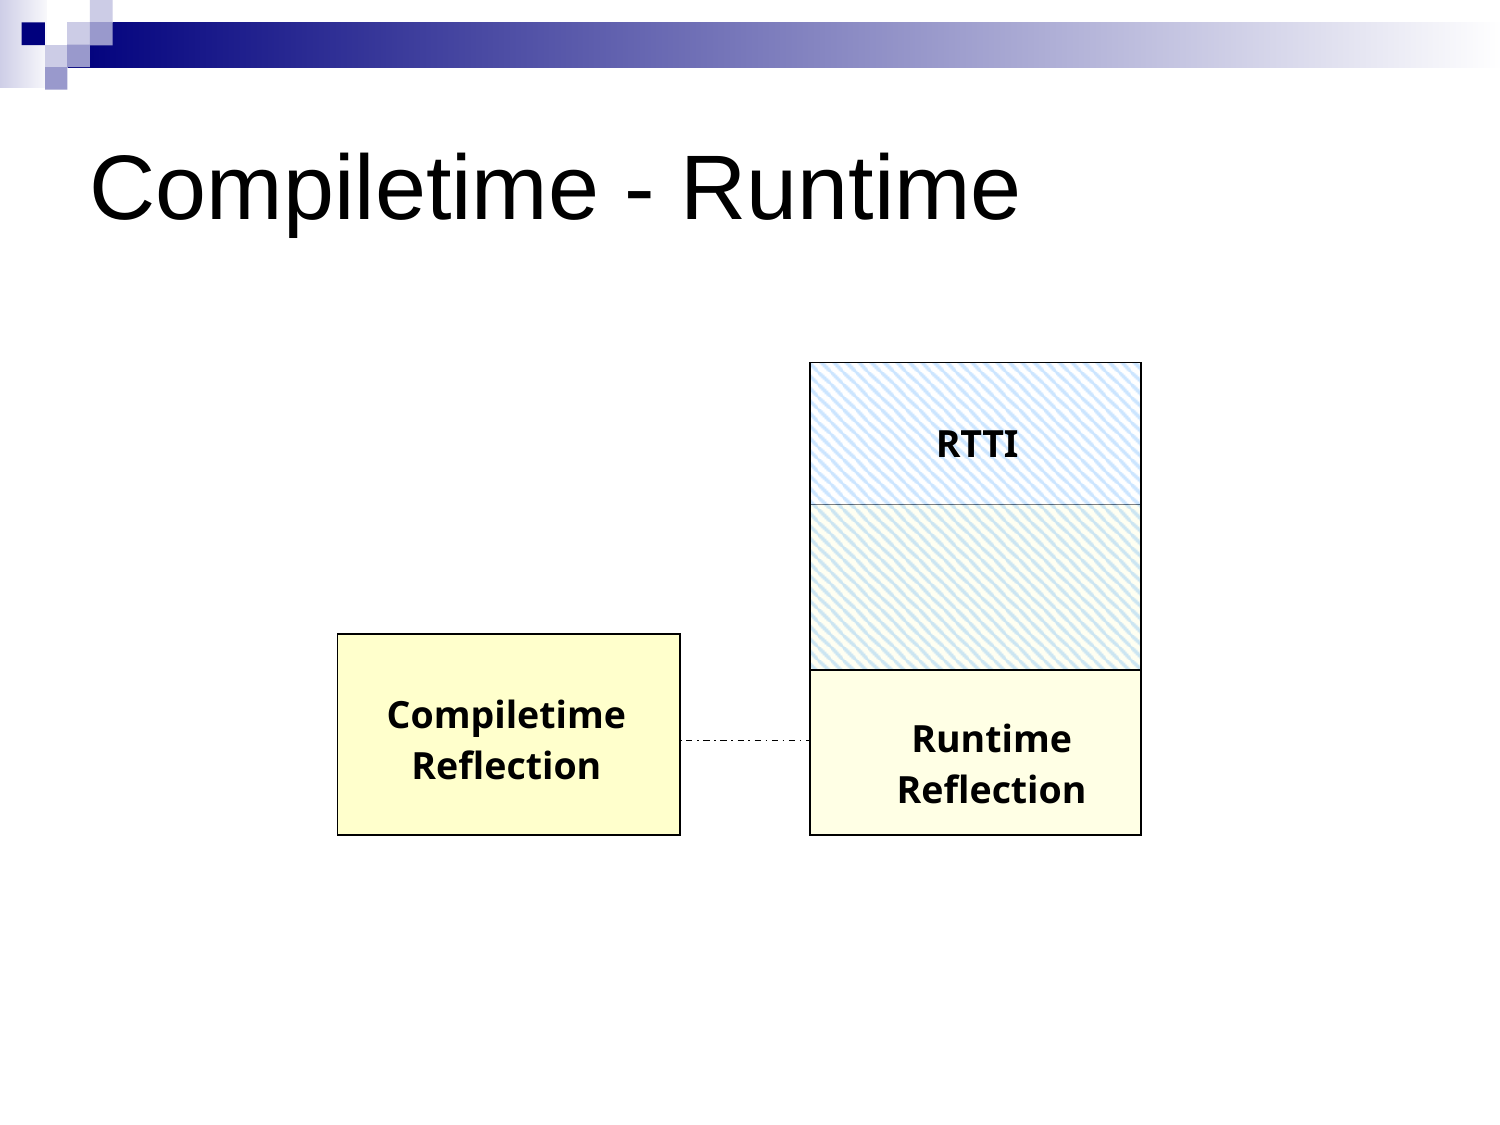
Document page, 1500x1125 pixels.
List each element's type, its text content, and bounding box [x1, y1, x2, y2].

text_box Compiletime Reflection [371, 681, 642, 799]
text_box [337, 634, 681, 835]
title Compiletime - Runtime [75, 75, 1426, 301]
text_box Runtime Reflection [881, 705, 1102, 823]
text_box RTTI [920, 409, 1034, 477]
text_box [810, 362, 1141, 836]
